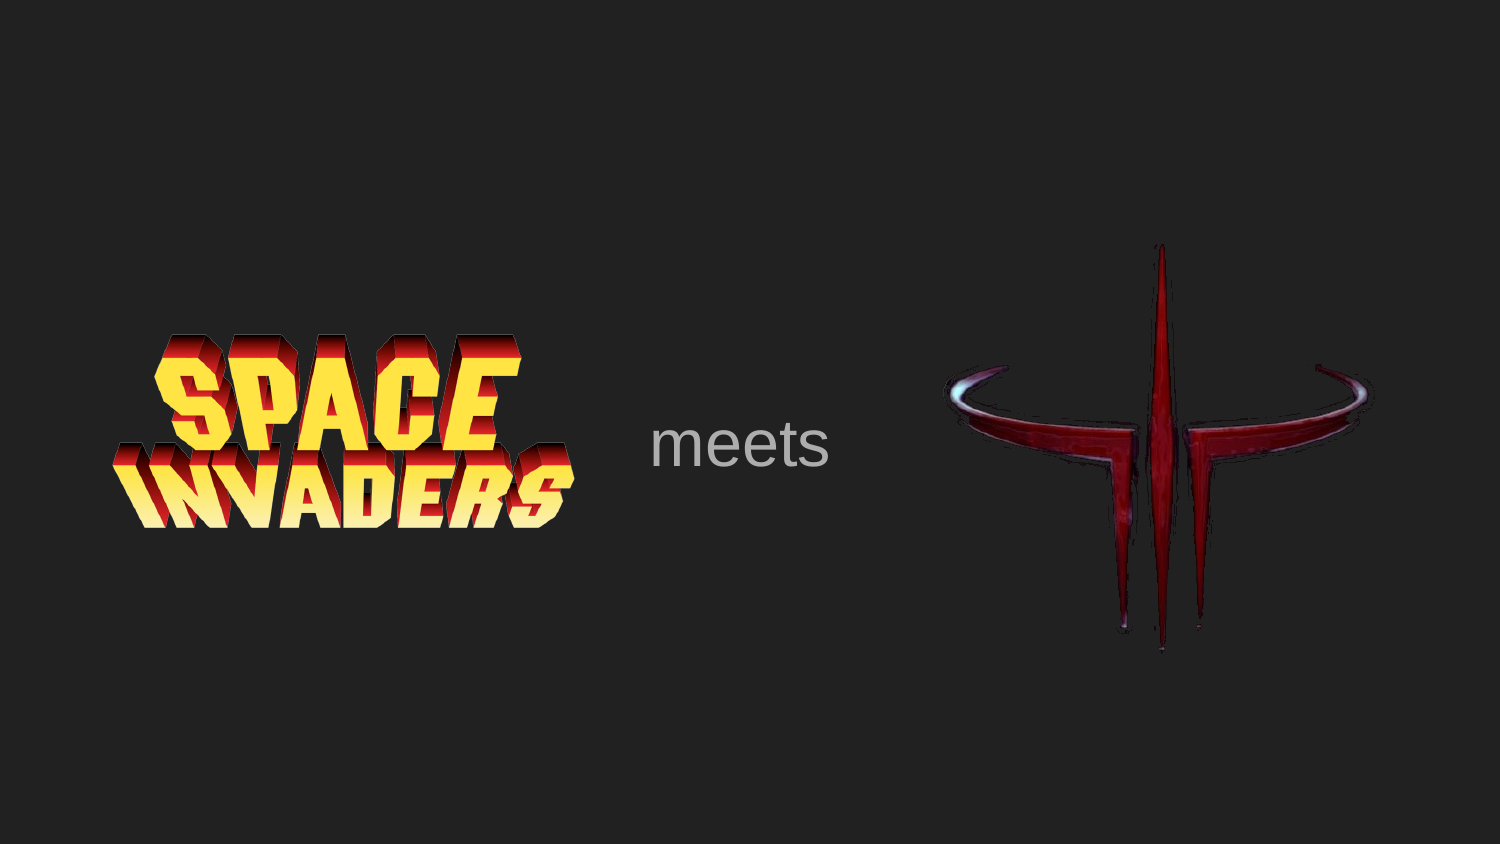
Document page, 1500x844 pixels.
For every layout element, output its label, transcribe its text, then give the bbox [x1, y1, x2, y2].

picture [98, 218, 588, 644]
picture [898, 244, 1427, 658]
list meets [634, 379, 898, 503]
